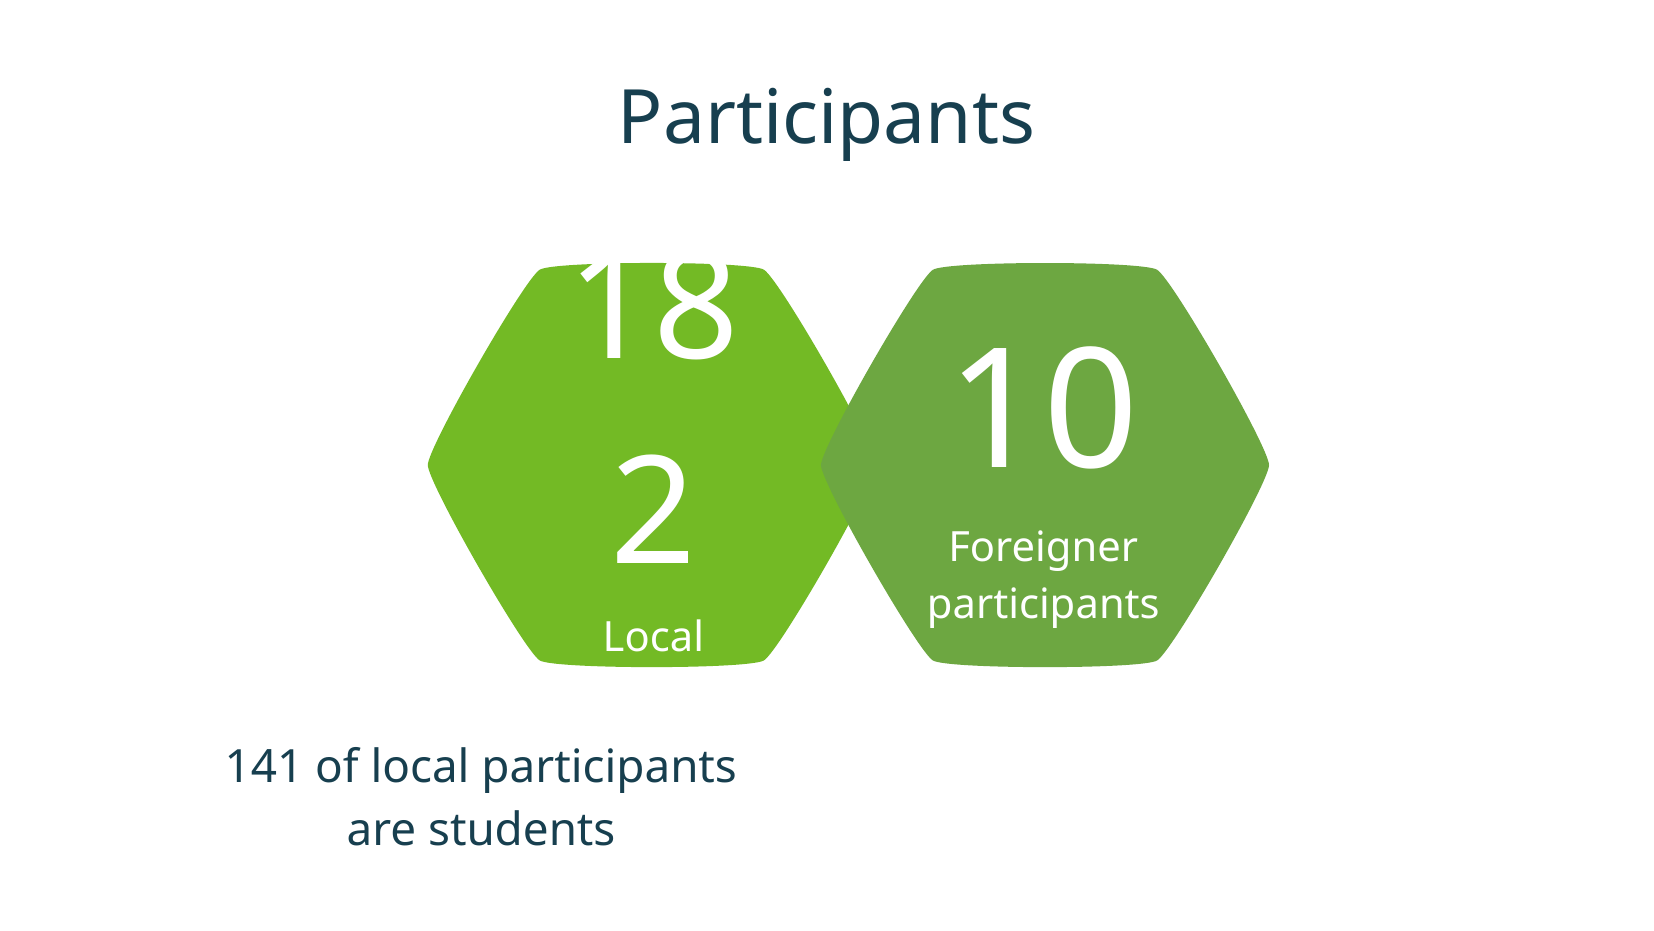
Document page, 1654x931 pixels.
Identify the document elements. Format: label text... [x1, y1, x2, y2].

text_box [677, 263, 715, 296]
title Participants [82, 37, 1571, 193]
text_box 10 Foreigner participants [923, 302, 1164, 618]
text_box [427, 263, 1270, 668]
text_box 141 of local participants are students [188, 688, 774, 904]
text_box [620, 262, 682, 312]
text_box [686, 307, 703, 312]
text_box 182 Local participants [533, 312, 774, 607]
